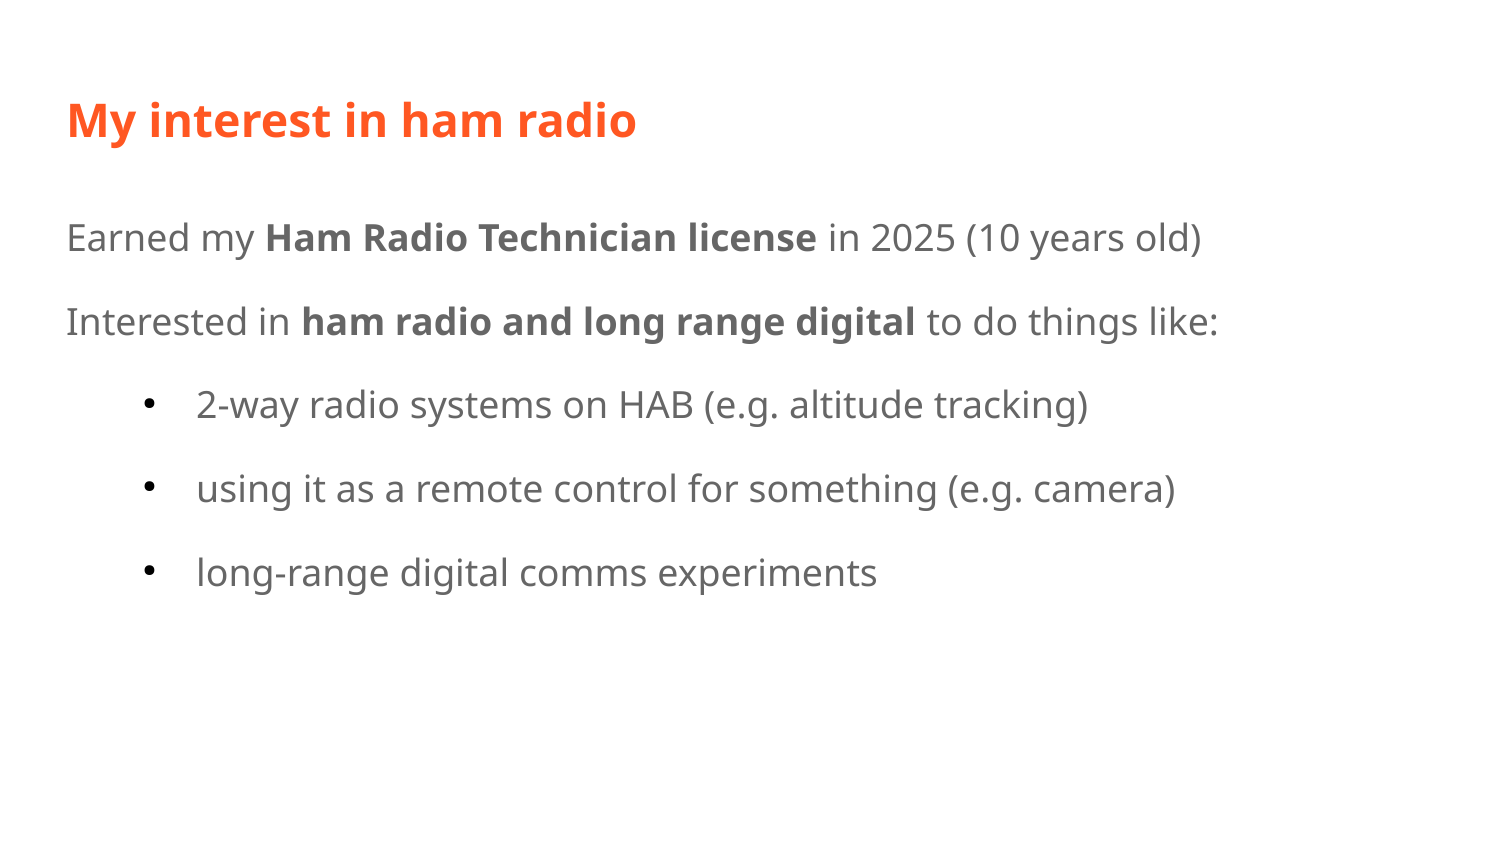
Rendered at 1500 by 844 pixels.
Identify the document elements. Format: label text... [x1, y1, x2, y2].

title My interest in ham radio [51, 72, 1449, 167]
list Earned my Ham Radio Technician license in 2025 (10 years old) Interested in ham radio and long range digital to do things like: 2-way radio systems on HAB (e.g. altitude tracking) using it as a remote control for something (e.g. camera) long-range digital comms experiments [51, 189, 1449, 750]
